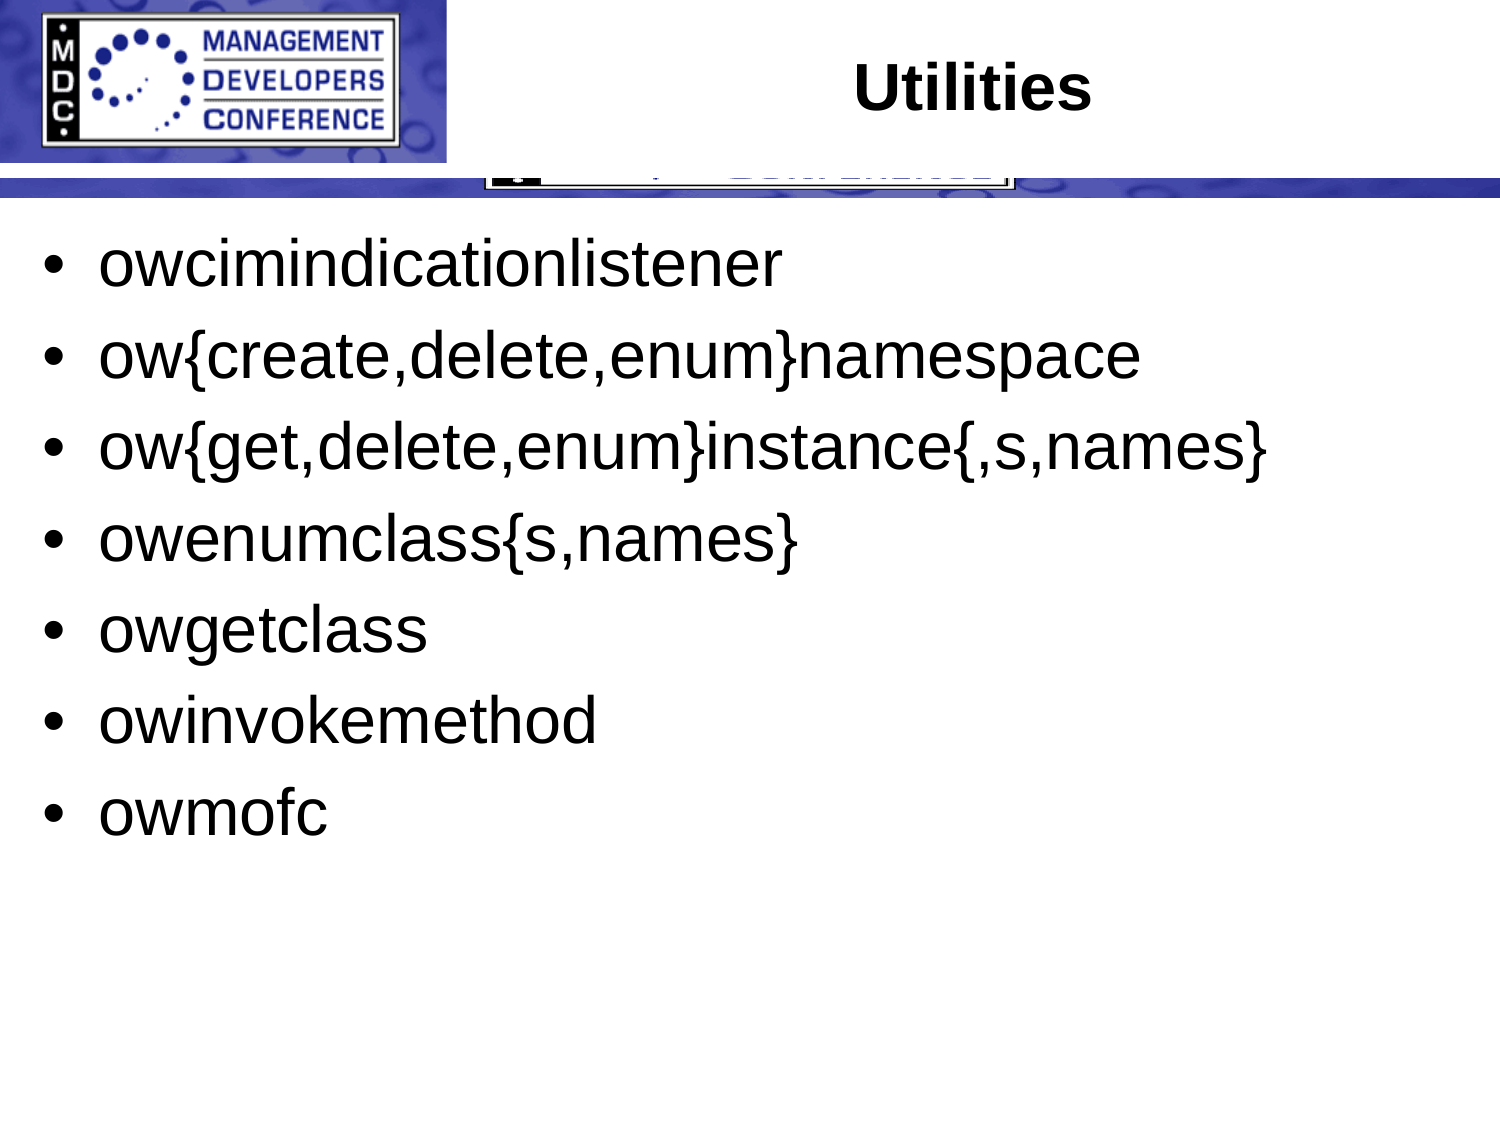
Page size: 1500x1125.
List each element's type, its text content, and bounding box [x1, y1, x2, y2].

list owcimindicationlistener ow{create,delete,enum}namespace ow{get,delete,enum}instance{,s,names} owenumclass{s,names} owgetclass owinvokemethod owmofc [42, 226, 1433, 1067]
picture [0, 178, 1500, 198]
title Utilities [447, 7, 1500, 169]
picture [0, 0, 447, 163]
